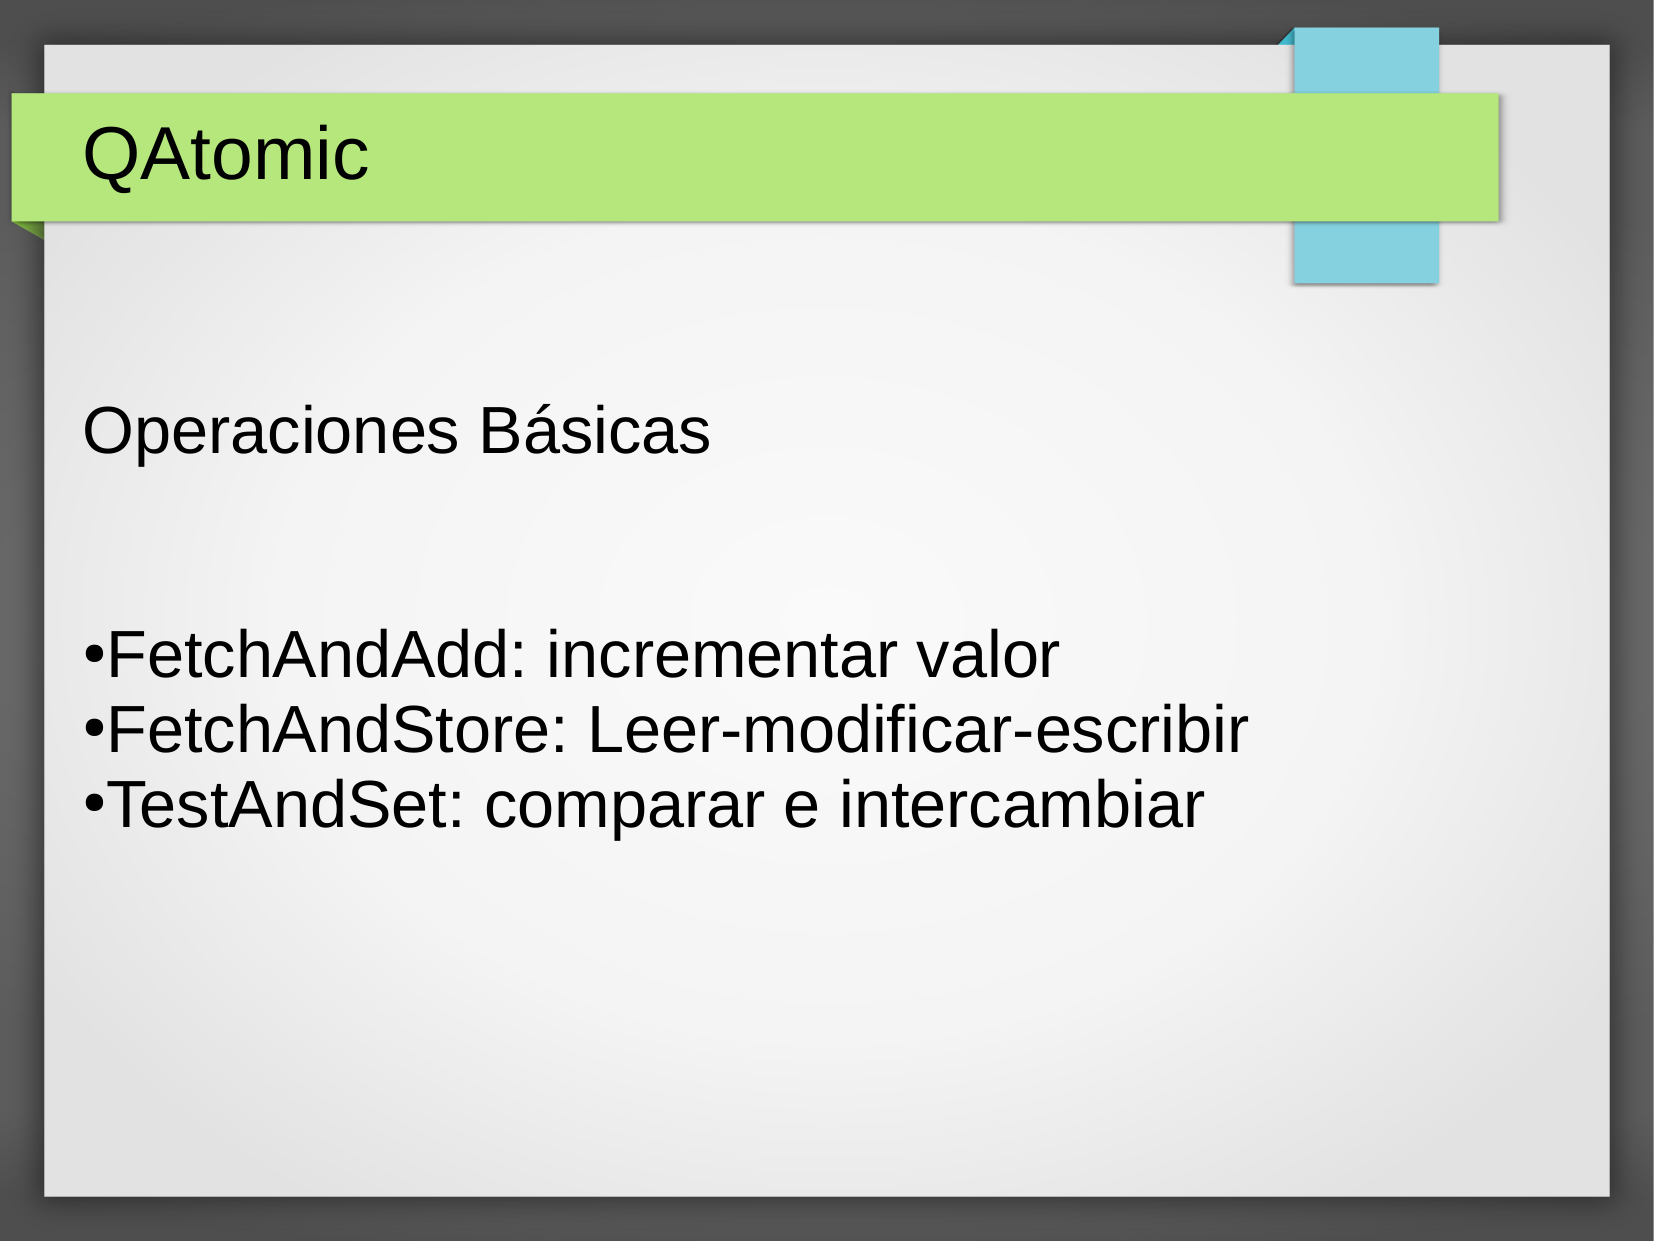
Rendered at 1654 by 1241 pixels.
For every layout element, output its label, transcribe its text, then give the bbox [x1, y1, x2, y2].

title QAtomic [82, 94, 1264, 213]
picture [0, 0, 1654, 1241]
subtitle Operaciones Básicas FetchAndAdd: incrementar valor FetchAndStore: Leer-modificar-escribir TestAndSet: comparar e intercambiar [82, 295, 1571, 1015]
